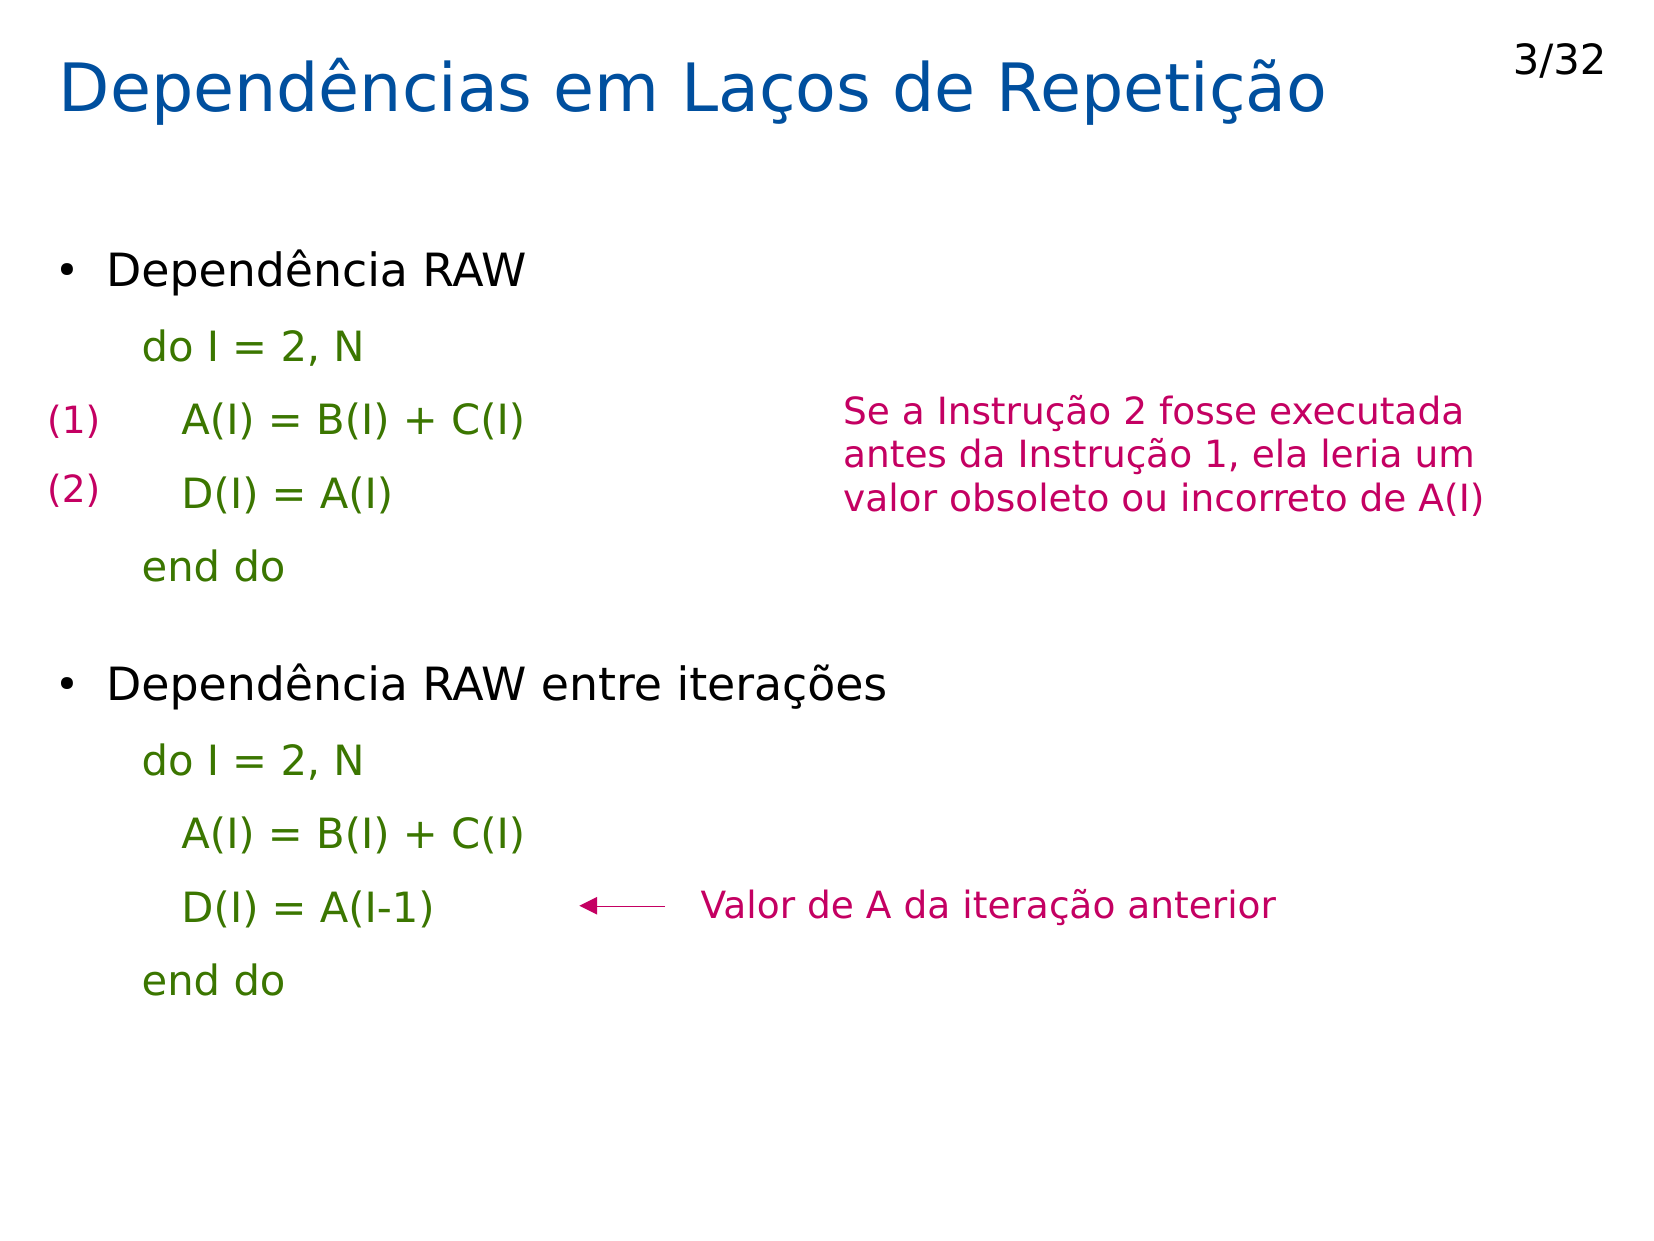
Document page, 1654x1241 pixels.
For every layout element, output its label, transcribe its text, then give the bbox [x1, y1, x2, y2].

list Dependência RAW do I = 2, N A(I) = B(I) + C(I) D(I) = A(I) end do Dependência RAW entre iterações do I = 2, N A(I) = B(I) + C(I) D(I) = A(I-1) end do [59, 236, 1595, 1211]
text_box (1) [32, 391, 127, 452]
text_box Se a Instrução 2 fosse executada antes da Instrução 1, ela leria um valor obsoleto ou incorreto de A(I) [828, 381, 1580, 531]
title Dependências em Laços de Repetição [59, 29, 1506, 148]
text_box Valor de A da iteração anterior [685, 869, 1339, 935]
text_box (2) [32, 460, 127, 521]
